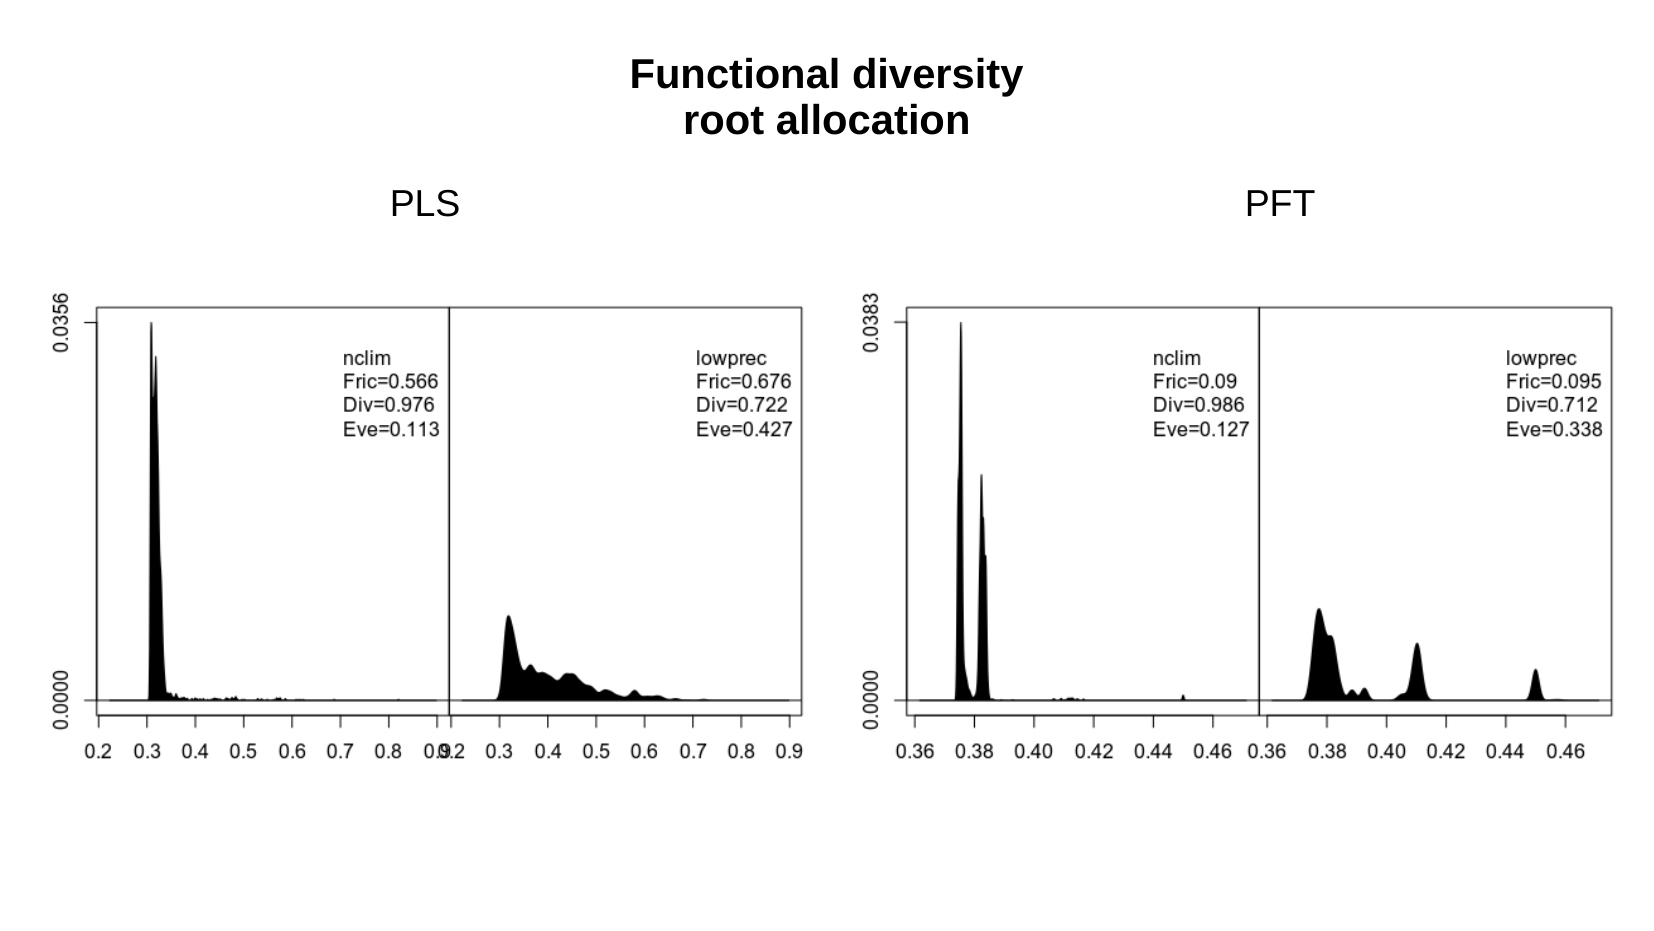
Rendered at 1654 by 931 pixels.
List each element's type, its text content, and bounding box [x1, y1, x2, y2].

picture [0, 284, 1636, 811]
title Functional diversity root allocation [82, 19, 1571, 175]
text_box PLS [375, 174, 556, 225]
text_box PFT [1230, 174, 1411, 226]
